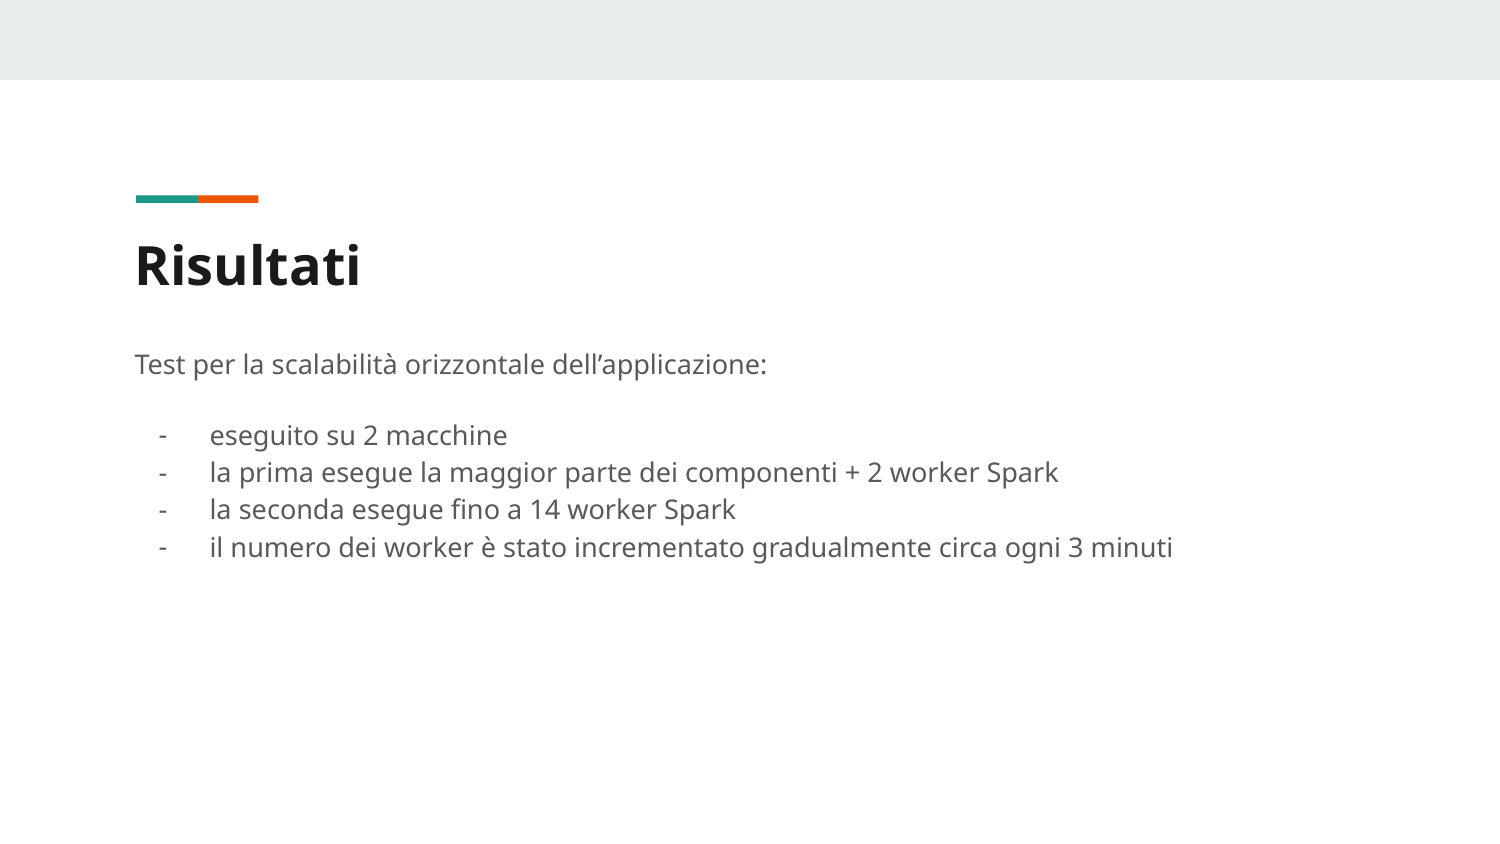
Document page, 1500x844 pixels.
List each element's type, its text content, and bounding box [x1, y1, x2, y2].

list Test per la scalabilità orizzontale dell’applicazione: eseguito su 2 macchine la prima esegue la maggior parte dei componenti + 2 worker Spark la seconda esegue fino a 14 worker Spark il numero dei worker è stato incrementato gradualmente circa ogni 3 minuti [119, 327, 1381, 792]
title Risultati [119, 216, 1381, 305]
